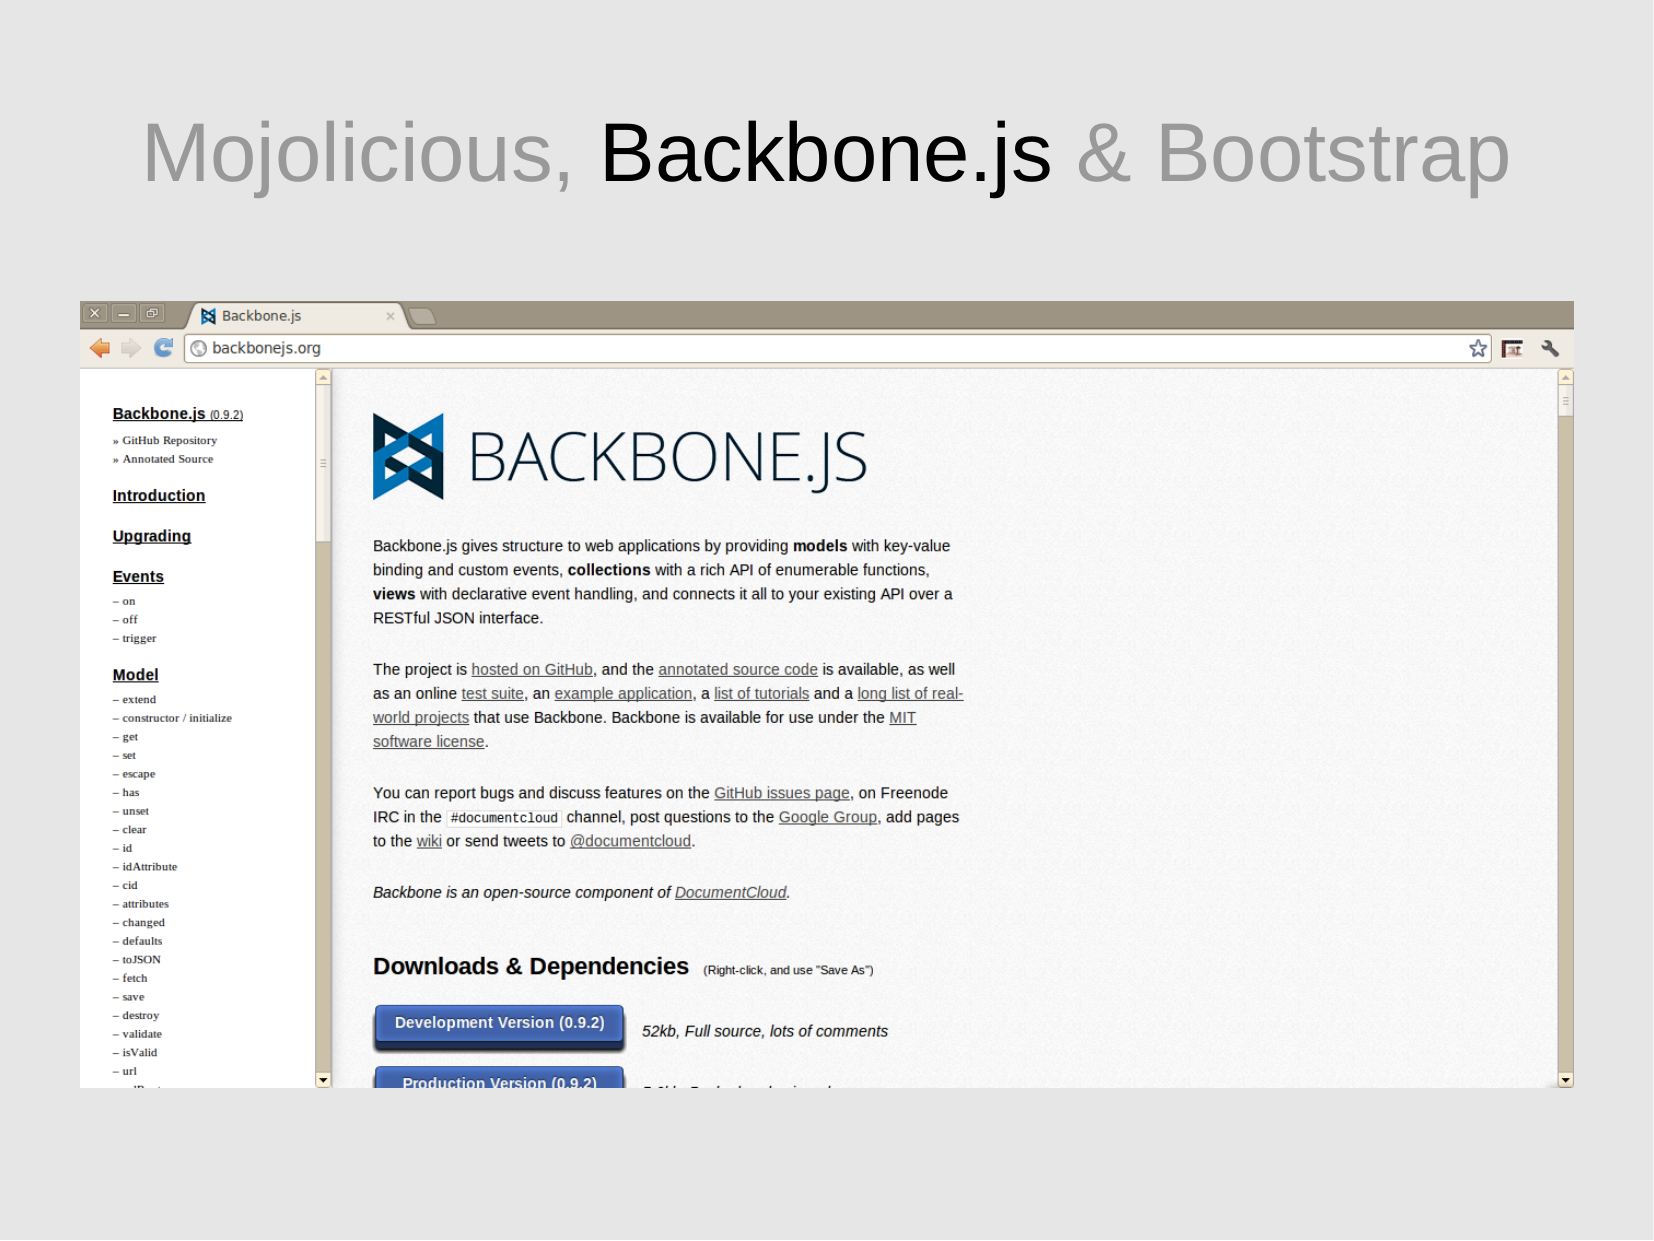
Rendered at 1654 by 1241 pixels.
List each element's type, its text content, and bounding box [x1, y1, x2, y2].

picture [80, 301, 1574, 1088]
title Mojolicious, Backbone.js & Bootstrap [82, 56, 1571, 250]
